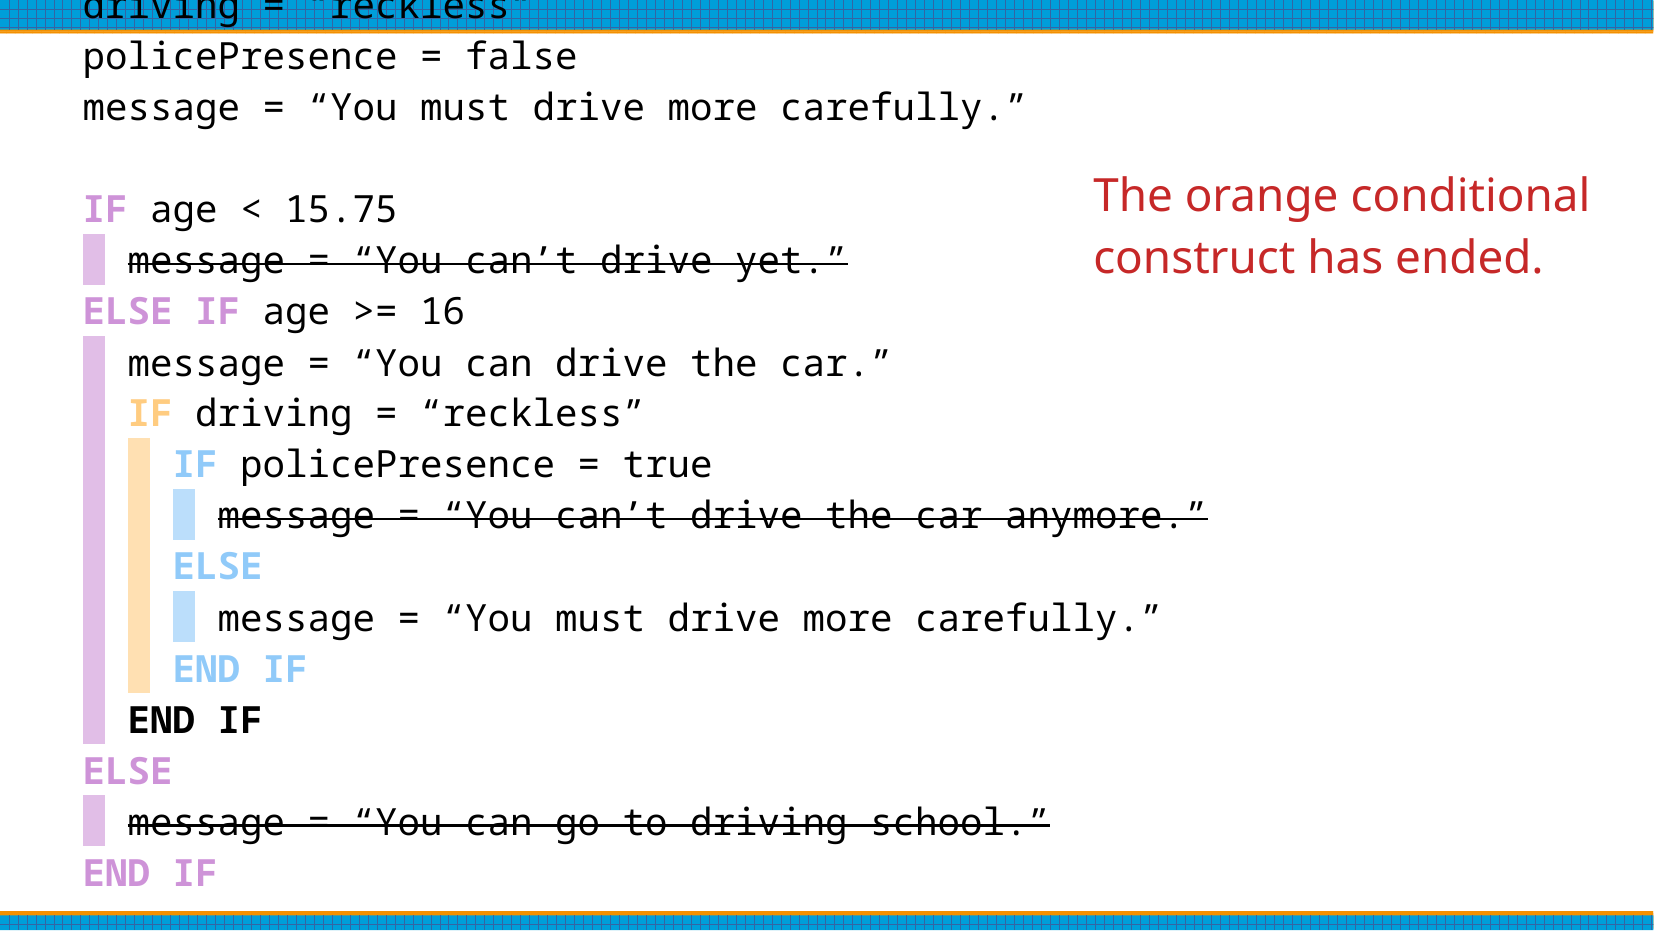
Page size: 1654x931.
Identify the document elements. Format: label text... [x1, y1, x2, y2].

subtitle age = 16 driving = “reckless“ policePresence = false message = “You must drive more carefully.” IF age < 15.75 message = “You can’t drive yet.” ELSE IF age >= 16 message = “You can drive the car.” IF driving = “reckless” IF policePresence = true message = “You can’t drive the car anymore.” ELSE message = “You must drive more carefully.” END IF END IF ELSE message = “You can go to driving school.” END IF output message [82, 69, 1571, 858]
text_box The orange conditional construct has ended. [1087, 75, 1613, 376]
